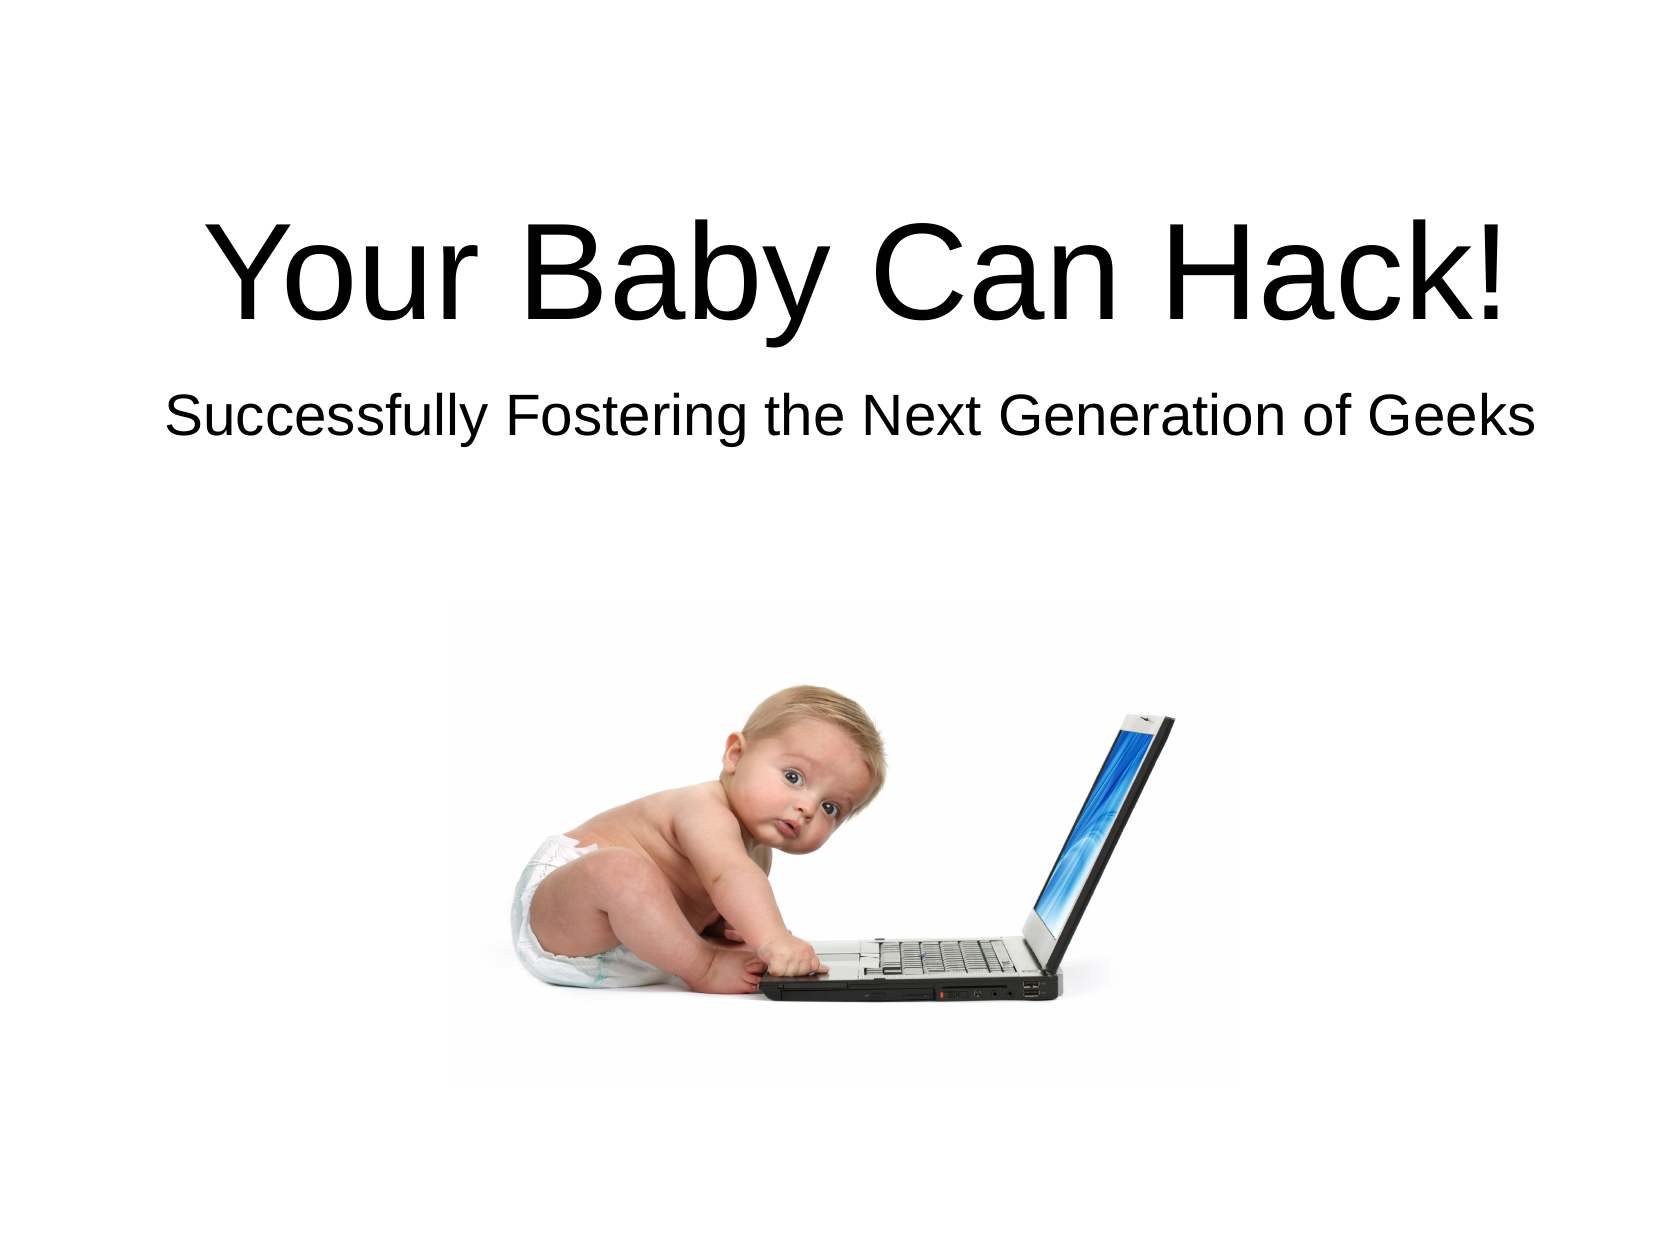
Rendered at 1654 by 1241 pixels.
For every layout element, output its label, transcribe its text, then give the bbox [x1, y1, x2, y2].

picture [450, 599, 1238, 1088]
text_box Successfully Fostering the Next Generation of Geeks [150, 375, 1553, 455]
text_box Your Baby Can Hack! [187, 187, 1528, 357]
